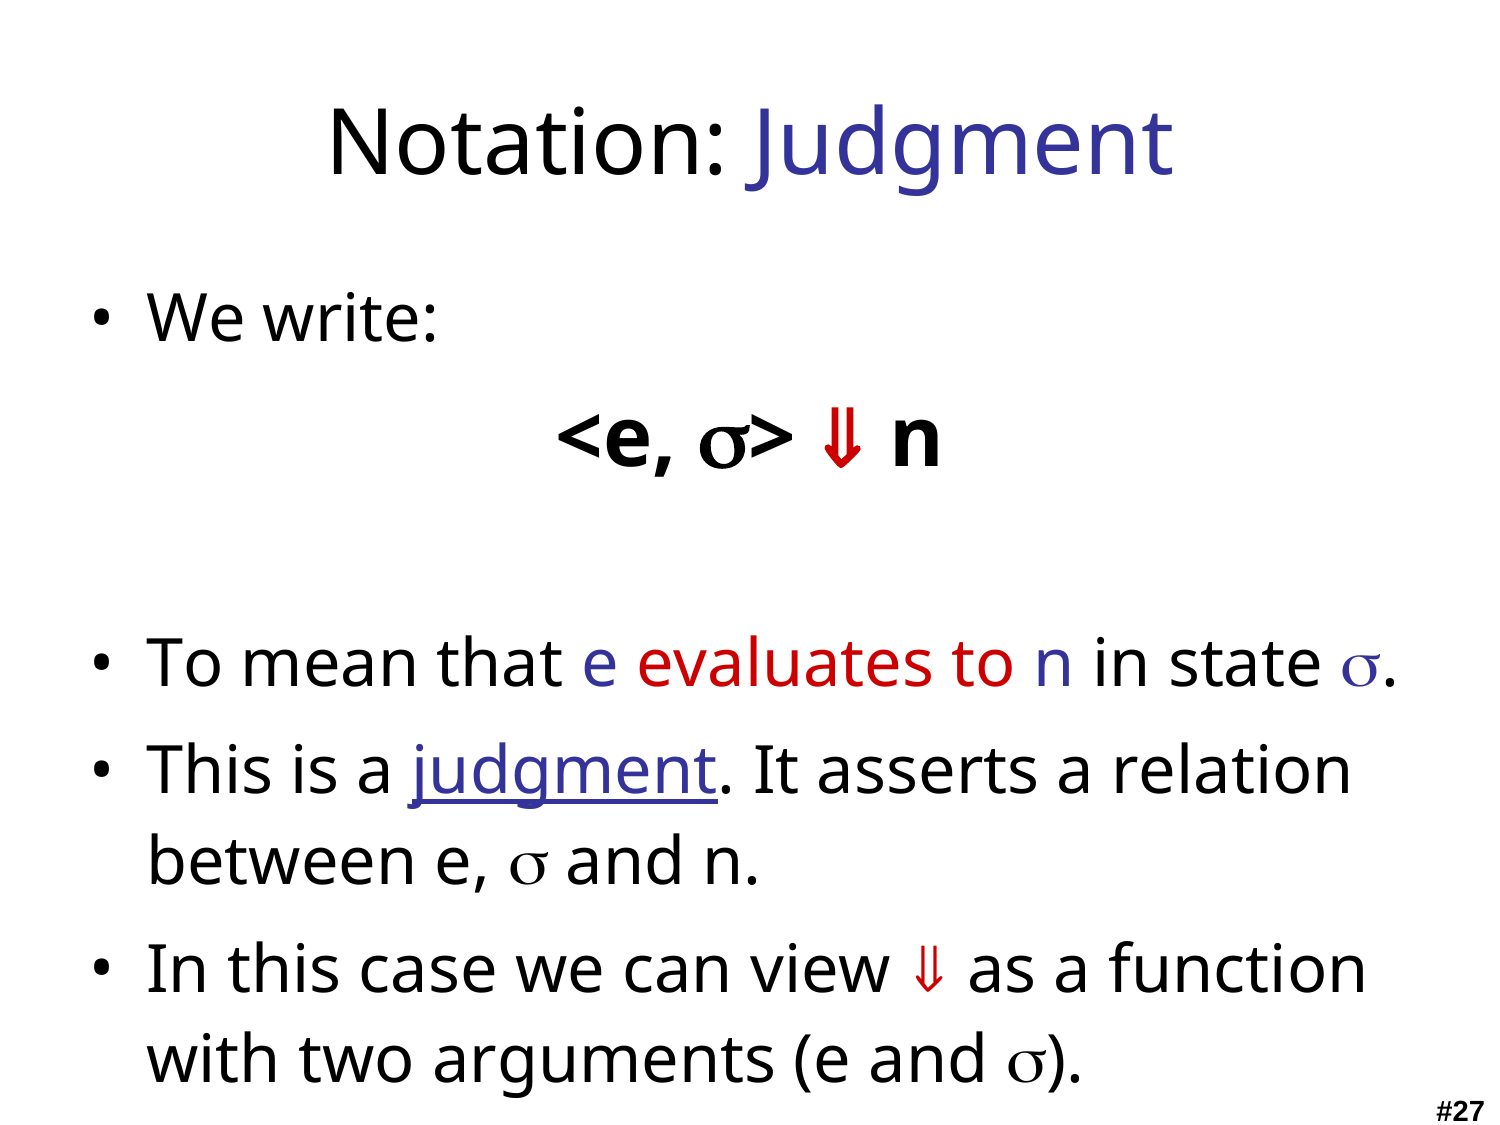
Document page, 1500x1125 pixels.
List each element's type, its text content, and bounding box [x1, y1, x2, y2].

title Notation: Judgment [75, 45, 1426, 233]
list We write: <e, >  n To mean that e evaluates to n in state . This is a judgment. It asserts a relation between e,  and n. In this case we can view  as a function with two arguments (e and ). [75, 262, 1426, 1024]
